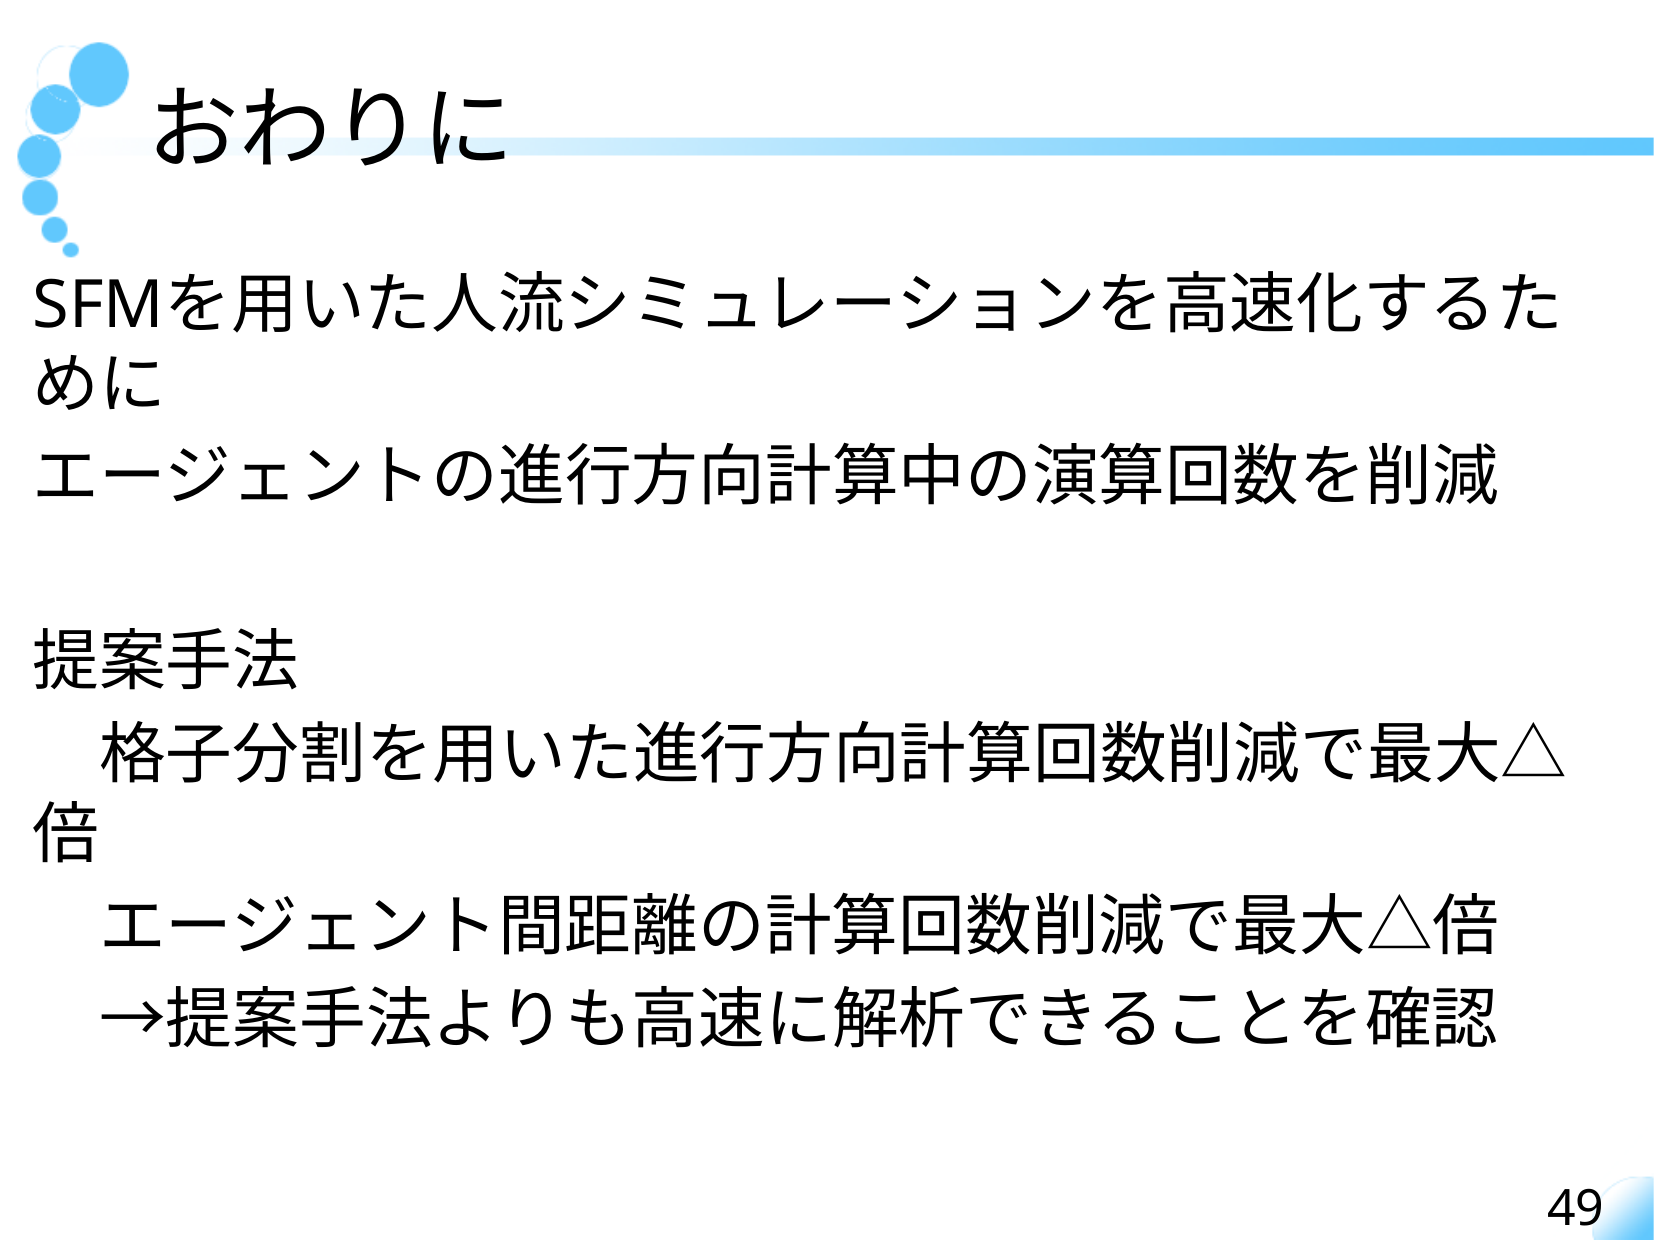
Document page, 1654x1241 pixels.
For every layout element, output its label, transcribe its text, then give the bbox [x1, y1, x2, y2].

picture [0, 0, 1654, 1240]
title おわりに [147, 55, 1636, 266]
text_box SFMを用いた人流シミュレーションを高速化するために エージェントの進行方向計算中の演算回数を削減 提案手法 格子分割を用いた進行方向計算回数削減で最大△倍 エージェント間距離の計算回数削減で最大△倍 →提案手法よりも高速に解析できることを確認 [32, 260, 1622, 728]
